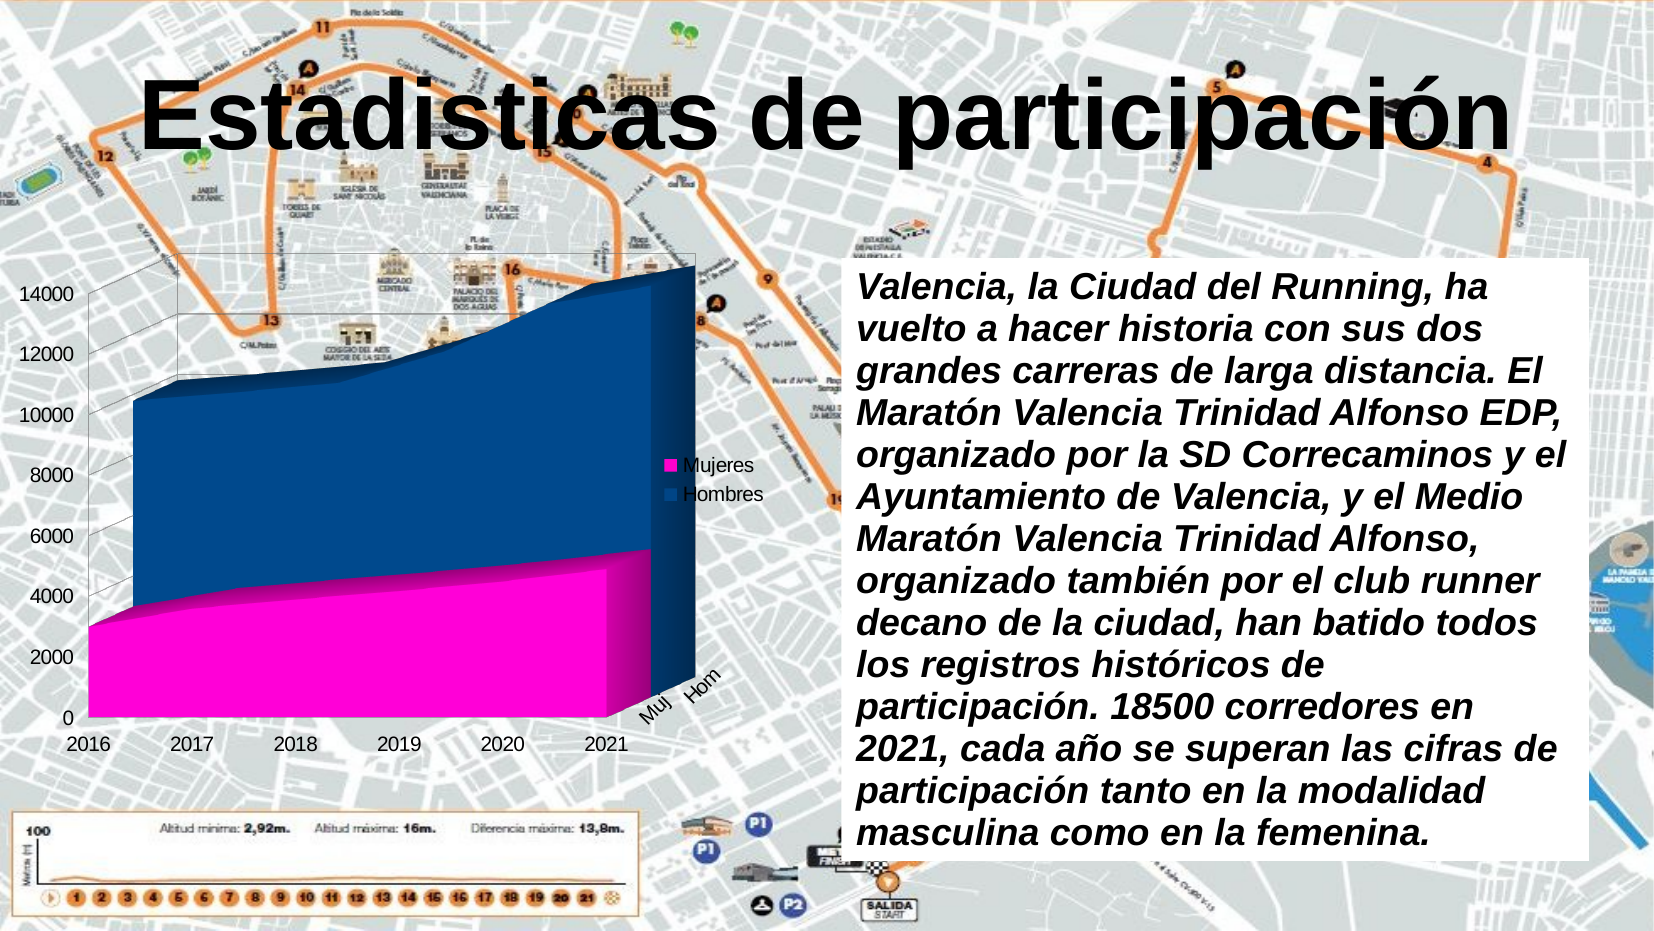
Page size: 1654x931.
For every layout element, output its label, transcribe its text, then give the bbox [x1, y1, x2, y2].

text_box Valencia, la Ciudad del Running, ha vuelto a hacer historia con sus dos grandes carreras de larga distancia. El Maratón Valencia Trinidad Alfonso EDP, organizado por la SD Correcaminos y el Ayuntamiento de Valencia, y el Medio Maratón Valencia Trinidad Alfonso, organizado también por el club runner decano de la ciudad, han batido todos los registros históricos de participación. 18500 corredores en 2021, cada año se superan las cifras de participación tanto en la modalidad masculina como en la femenina. [841, 258, 1589, 861]
picture [0, 0, 1654, 931]
chart [0, 171, 784, 789]
title Estadisticas de participación [82, 37, 1571, 193]
